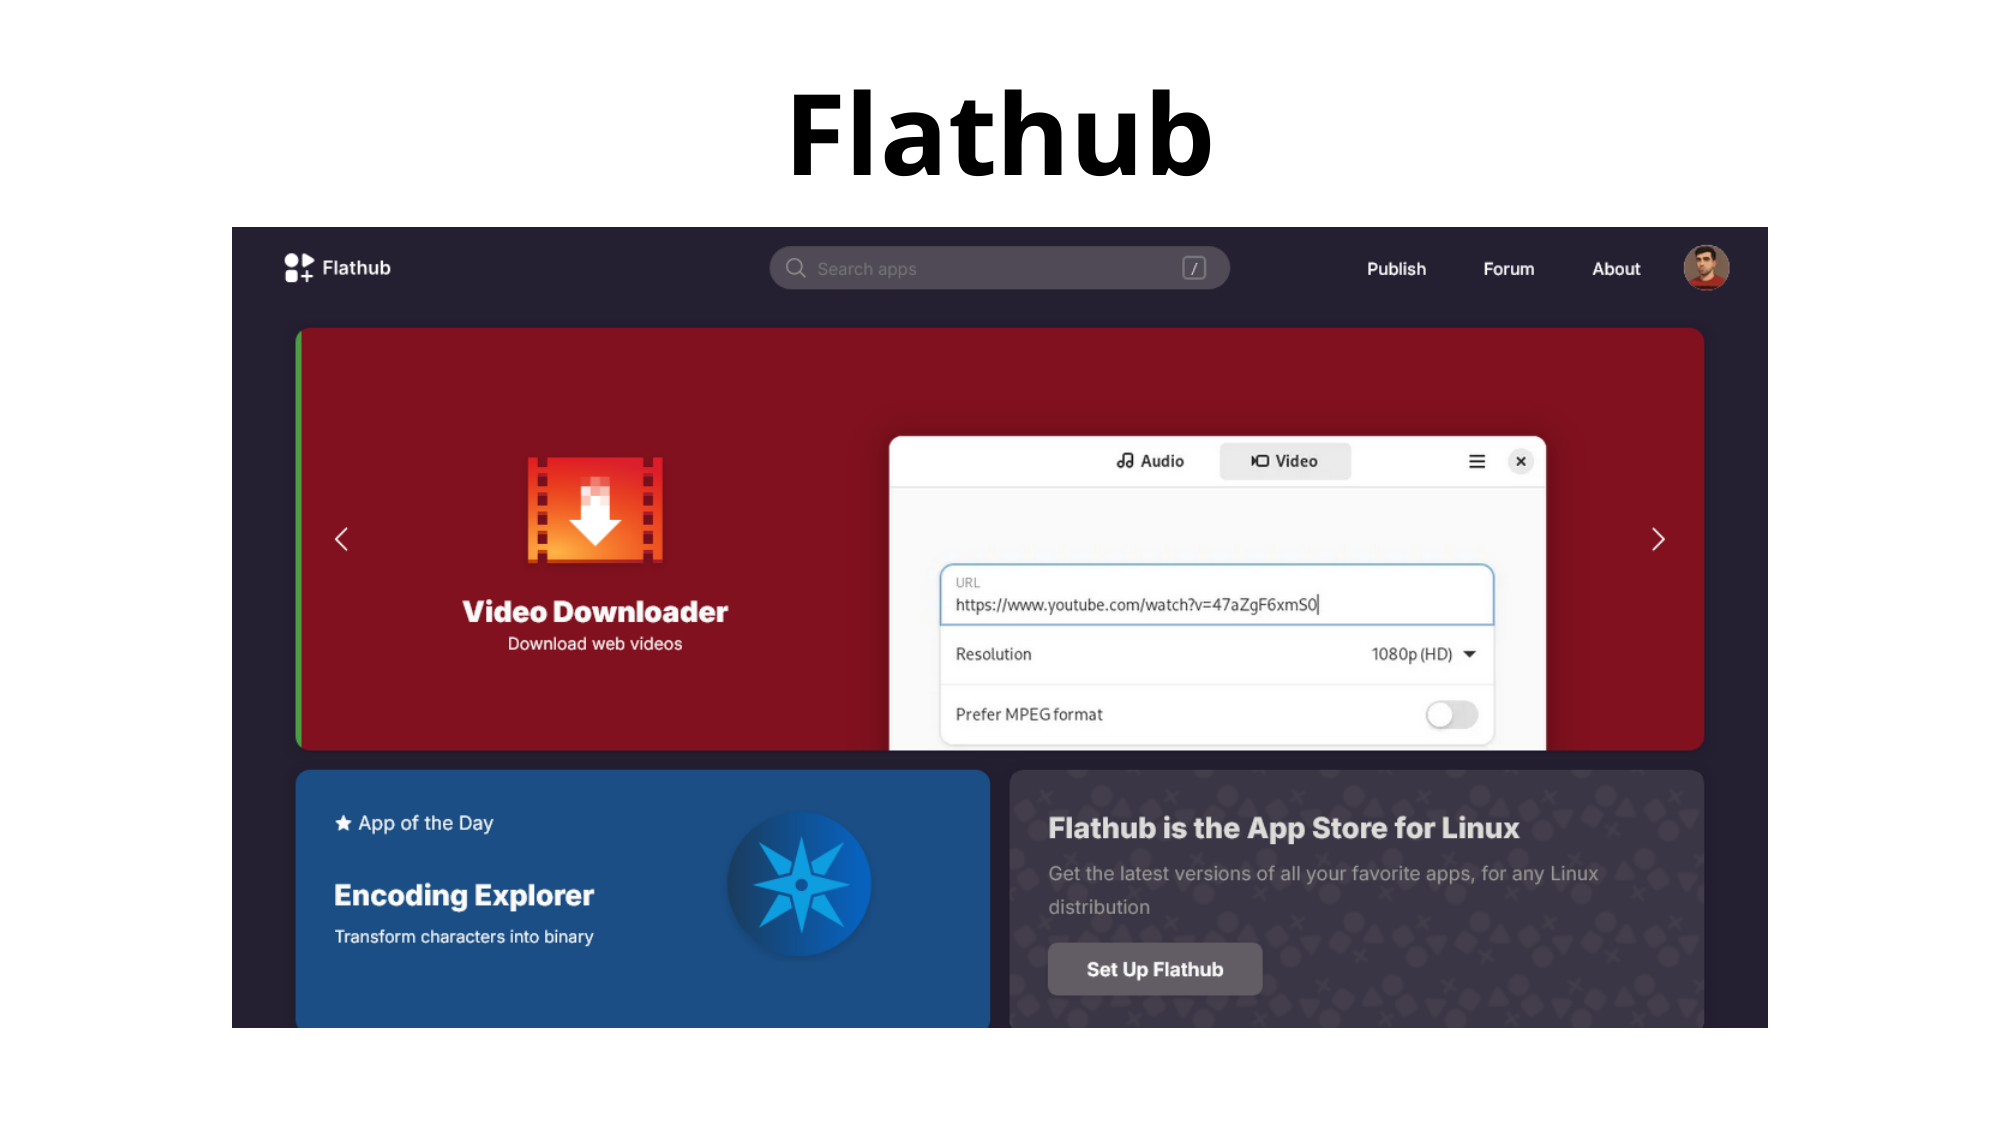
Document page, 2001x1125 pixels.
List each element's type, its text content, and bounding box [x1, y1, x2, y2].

title Flathub [137, 30, 1863, 248]
picture [232, 227, 1768, 1028]
